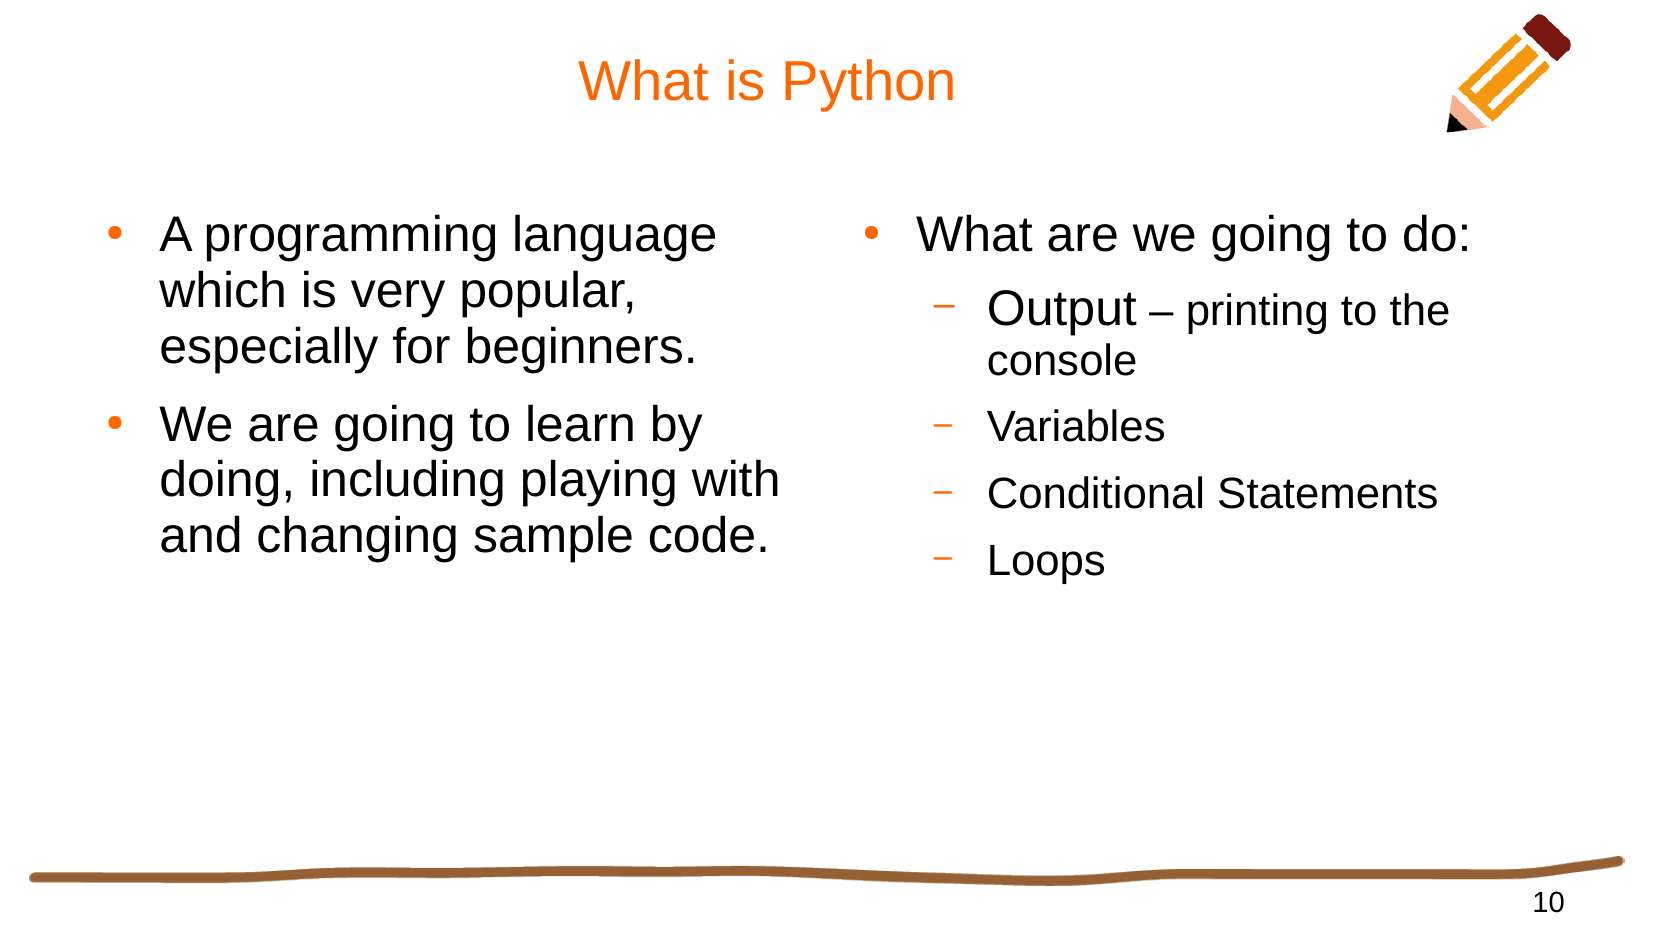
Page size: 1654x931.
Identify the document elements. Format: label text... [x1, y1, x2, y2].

list A programming language which is very popular, especially for beginners. We are going to learn by doing, including playing with and changing sample code. [88, 206, 809, 857]
picture [1446, 14, 1571, 133]
title What is Python [88, 29, 1447, 133]
list What are we going to do: Output – printing to the console Variables Conditional Statements Loops [845, 206, 1566, 857]
picture [29, 856, 1625, 886]
